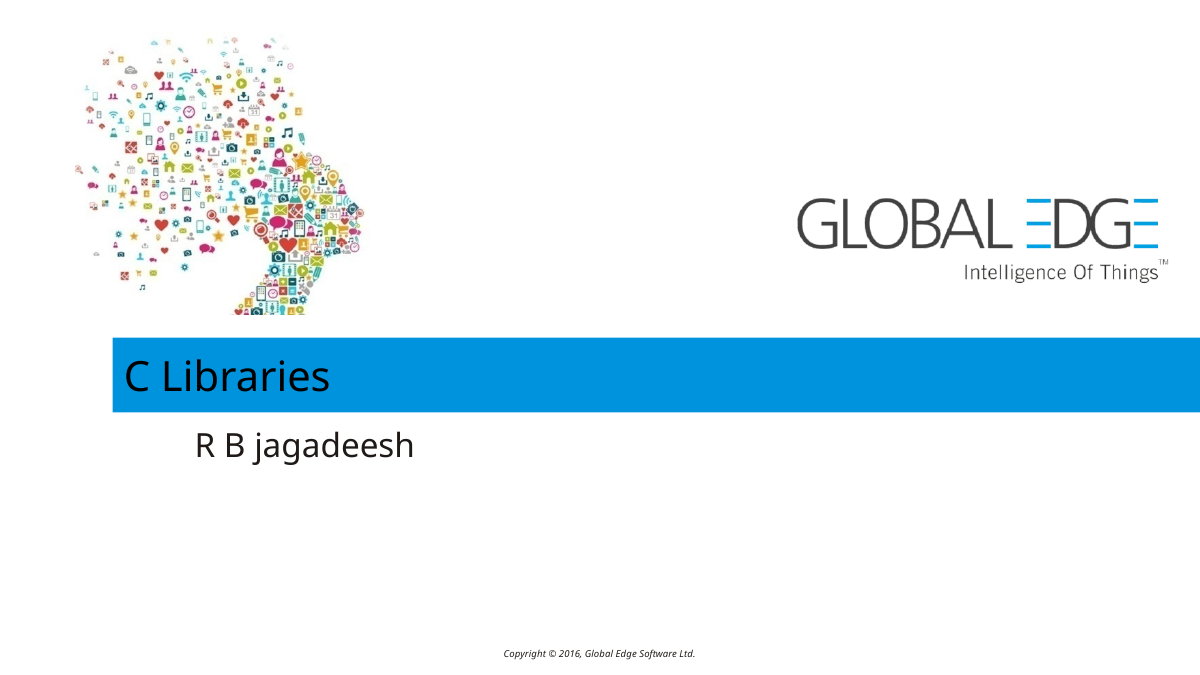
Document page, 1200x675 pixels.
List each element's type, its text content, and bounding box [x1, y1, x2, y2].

list R B jagadeesh [112, 412, 975, 475]
picture [787, 187, 1178, 293]
picture [75, 0, 377, 315]
title C Libraries [112, 337, 1200, 413]
